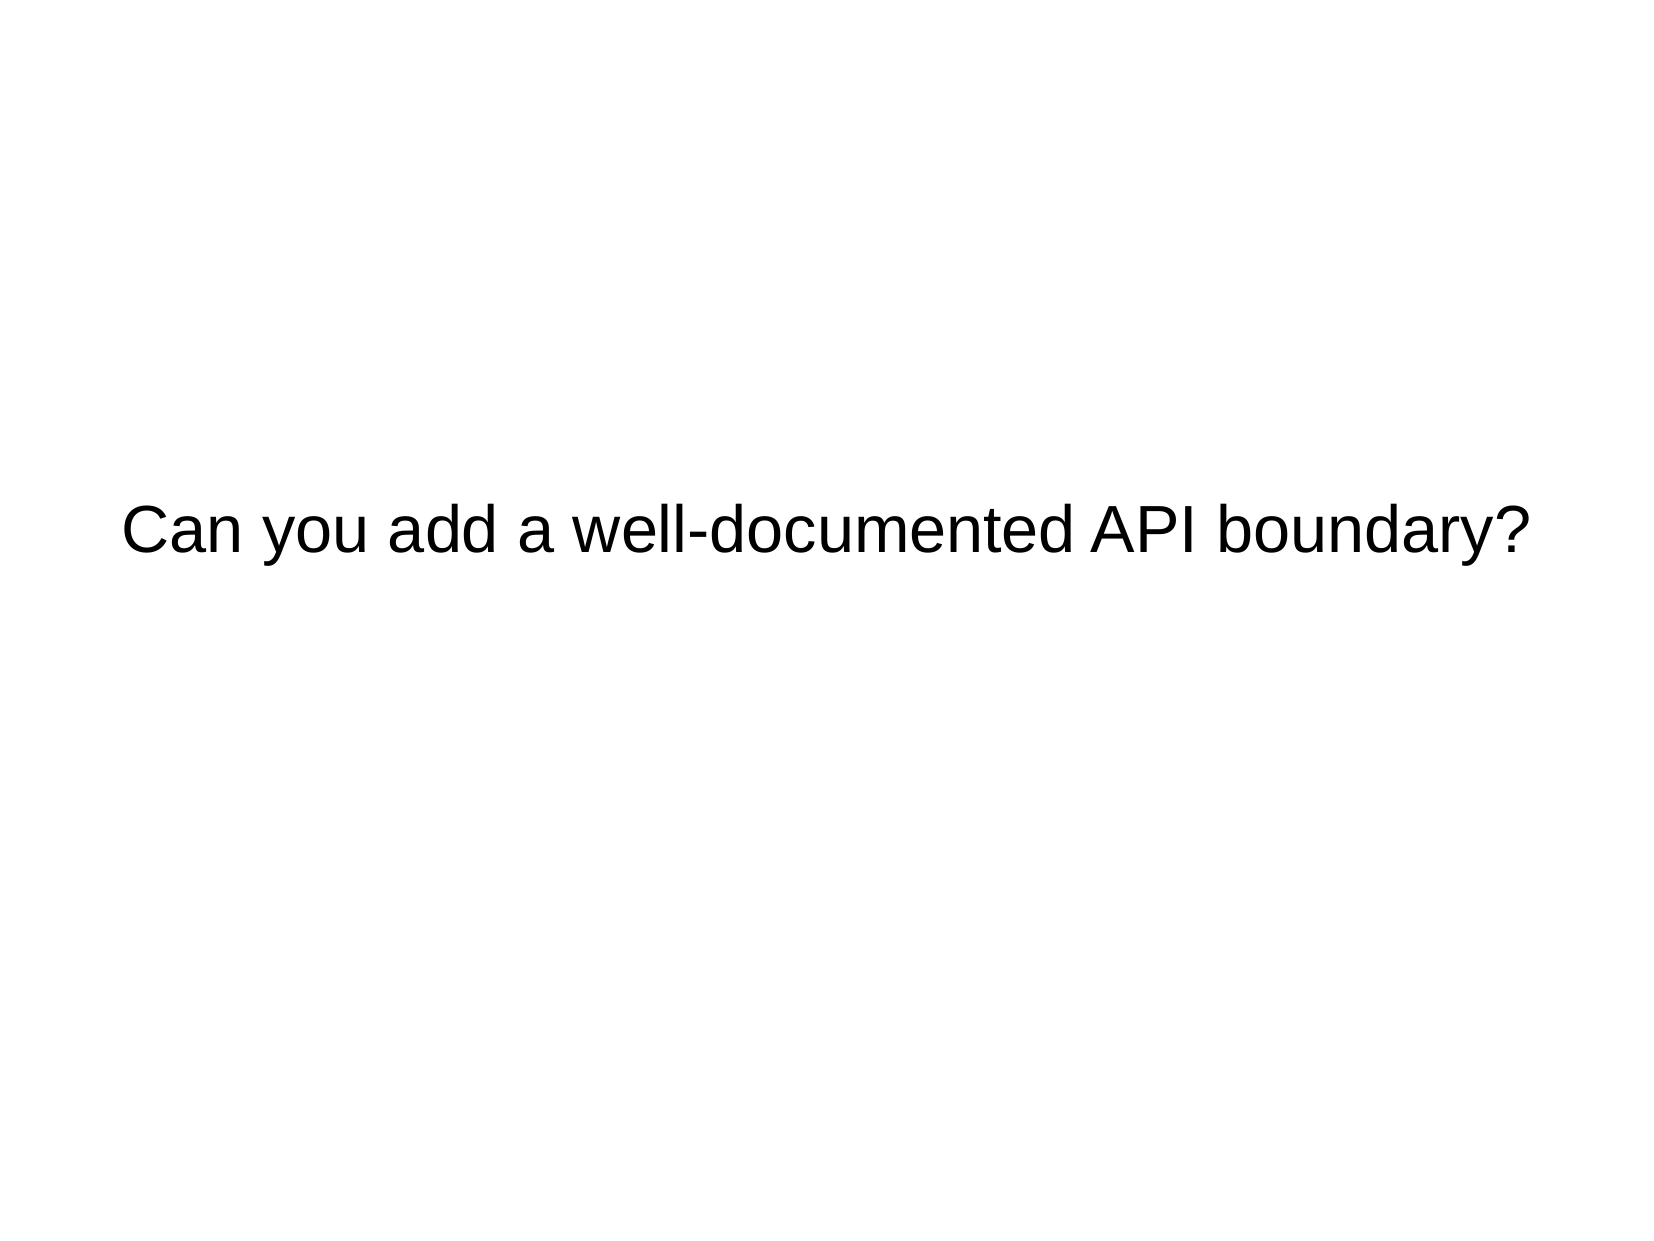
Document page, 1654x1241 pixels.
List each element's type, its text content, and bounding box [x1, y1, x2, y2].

subtitle Can you add a well-documented API boundary? [82, 49, 1571, 1010]
